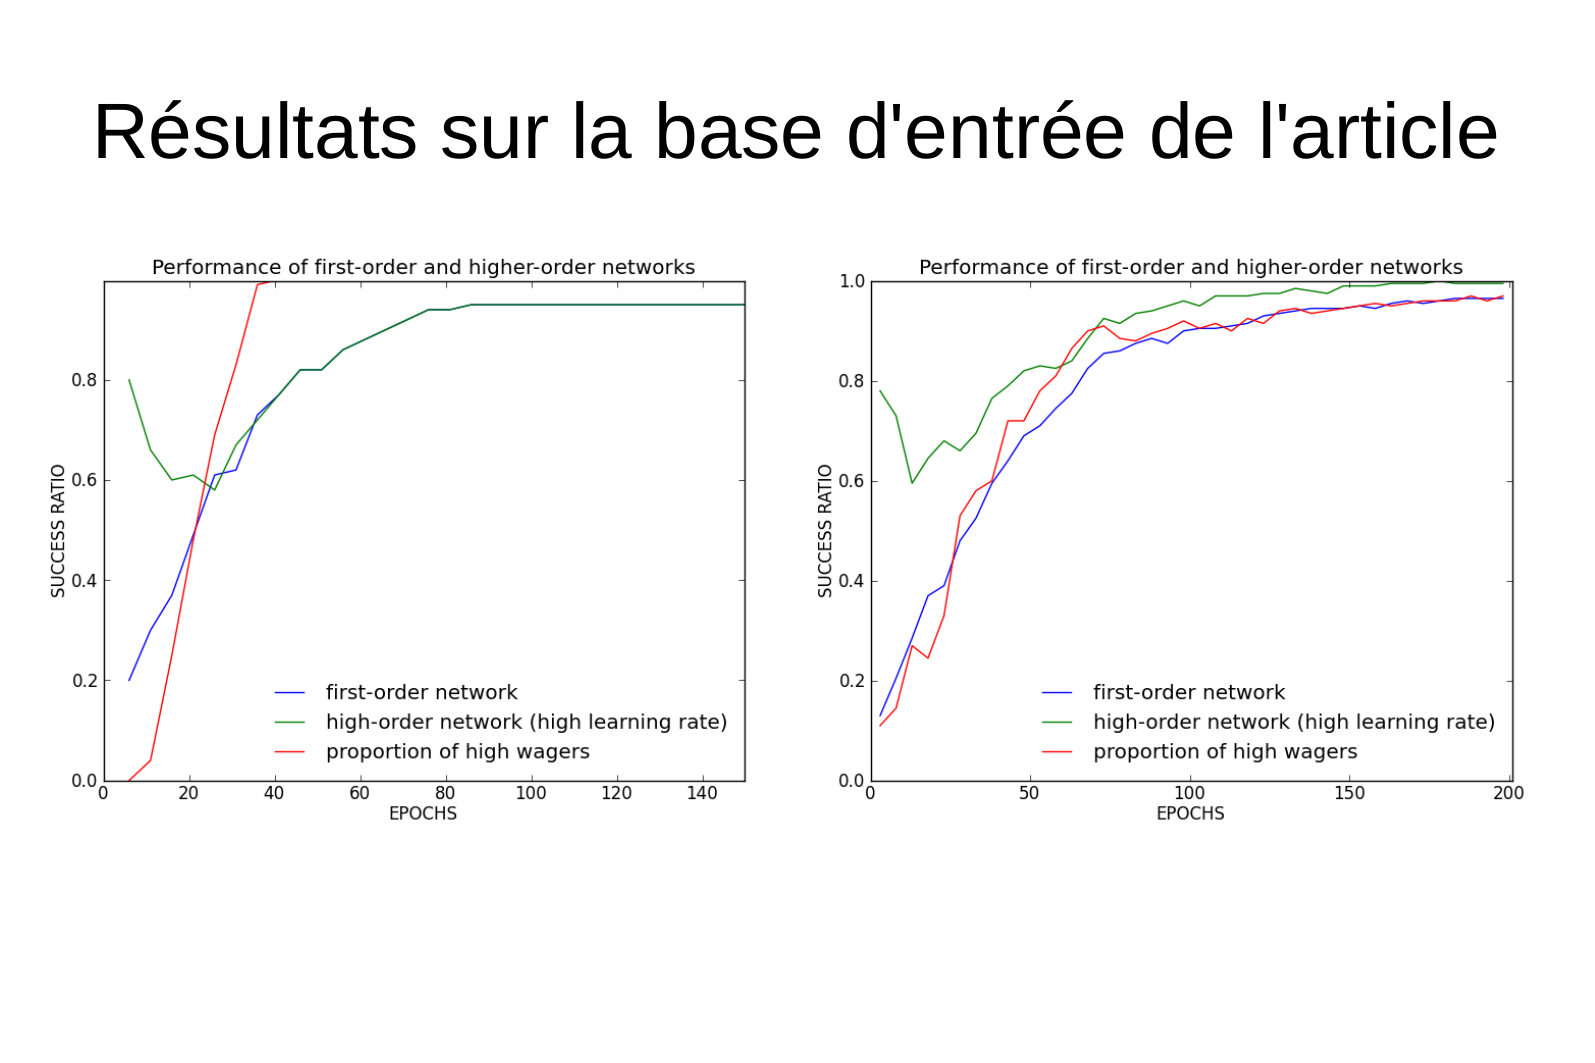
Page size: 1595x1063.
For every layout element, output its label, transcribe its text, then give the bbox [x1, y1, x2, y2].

title Résultats sur la base d'entrée de l'article [79, 42, 1515, 219]
picture [0, 219, 1595, 844]
